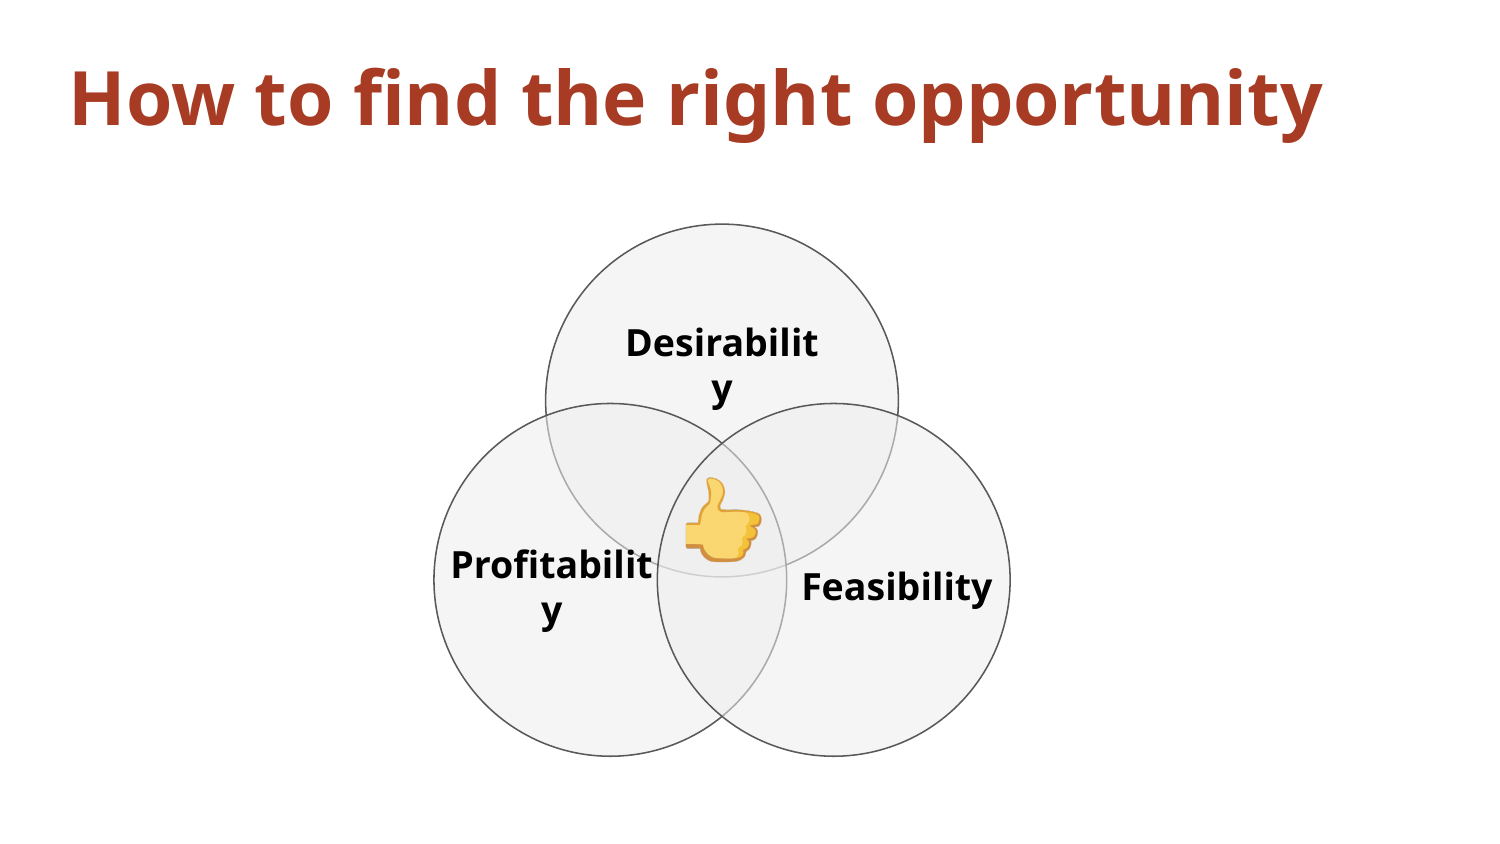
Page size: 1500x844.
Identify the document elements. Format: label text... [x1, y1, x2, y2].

picture [681, 476, 768, 563]
text_box Profitability [433, 536, 670, 635]
text_box How to find the right opportunity [53, 39, 1391, 152]
text_box [439, 224, 1005, 757]
text_box Feasibility [779, 536, 1015, 635]
text_box Desirability [604, 314, 840, 413]
